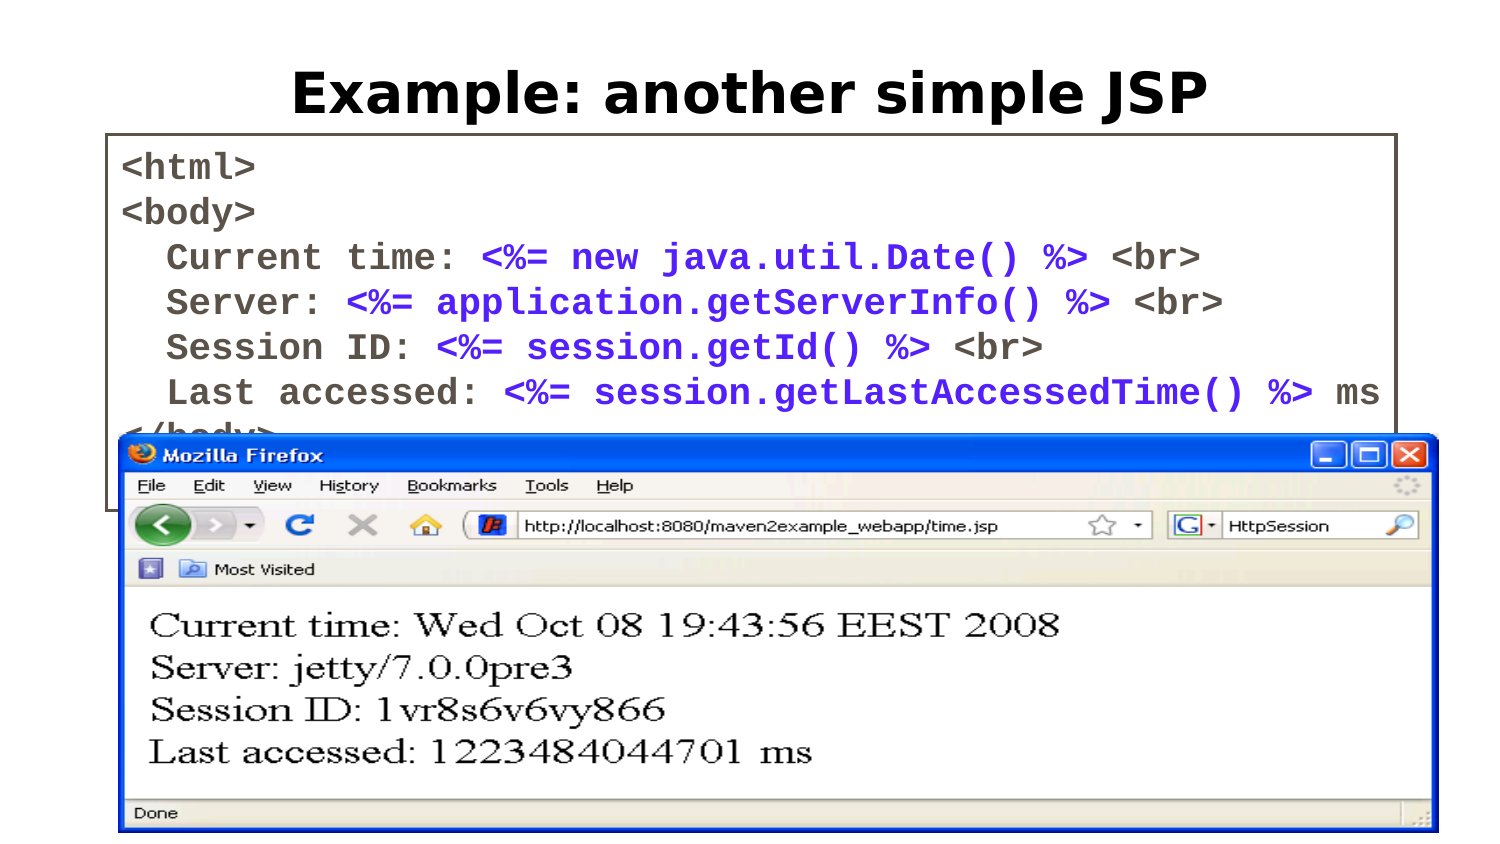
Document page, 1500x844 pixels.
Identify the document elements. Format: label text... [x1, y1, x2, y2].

picture [118, 433, 1439, 834]
text_box <html> <body> Current time: <%= new java.util.Date() %> <br> Server: <%= application.getServerInfo() %> <br> Session ID: <%= session.getId() %> <br> Last accessed: <%= session.getLastAccessedTime() %> ms </body> </html> [106, 134, 1397, 511]
title Example: another simple JSP [75, 33, 1425, 133]
